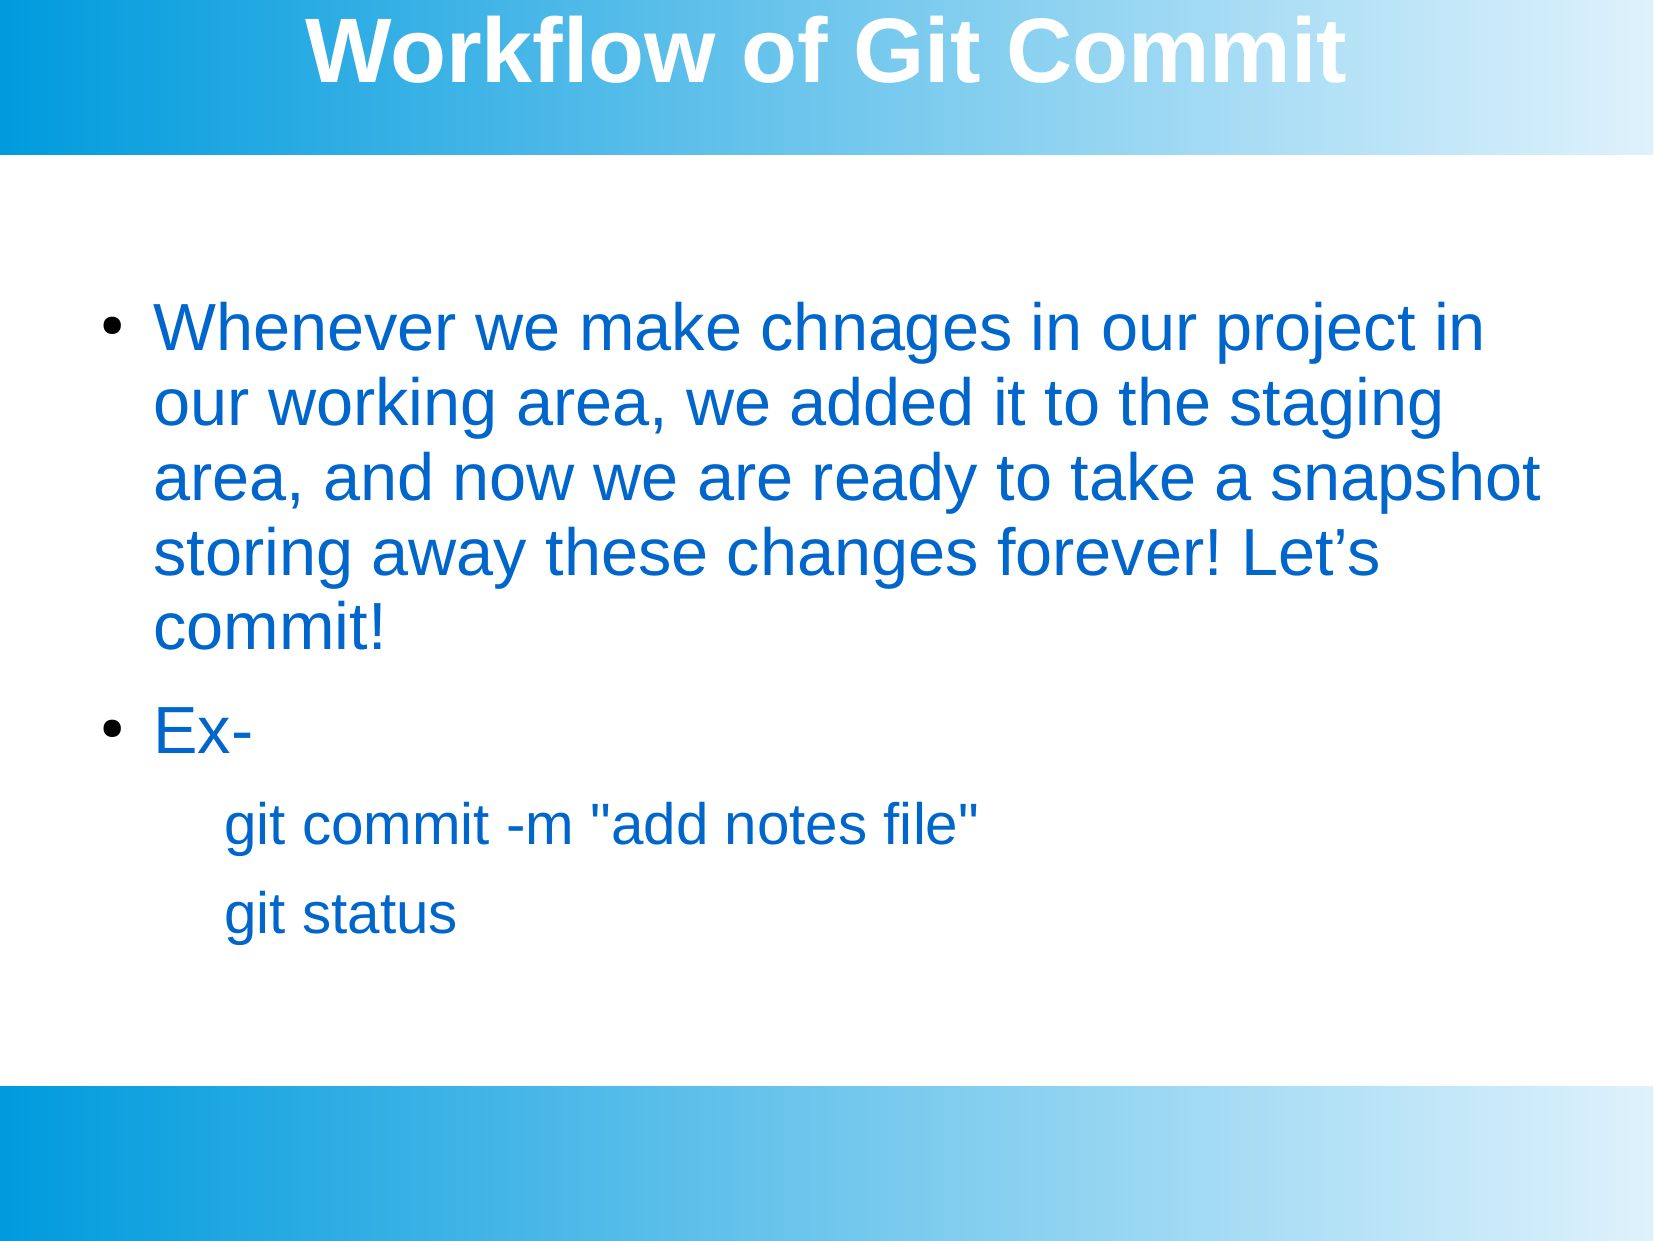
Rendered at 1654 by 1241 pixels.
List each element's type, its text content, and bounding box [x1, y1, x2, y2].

title Workflow of Git Commit [82, 0, 1571, 205]
list Whenever we make chnages in our project in our working area, we added it to the staging area, and now we are ready to take a snapshot storing away these changes forever! Let’s commit! Ex- git commit -m "add notes file" git status [82, 290, 1571, 1010]
